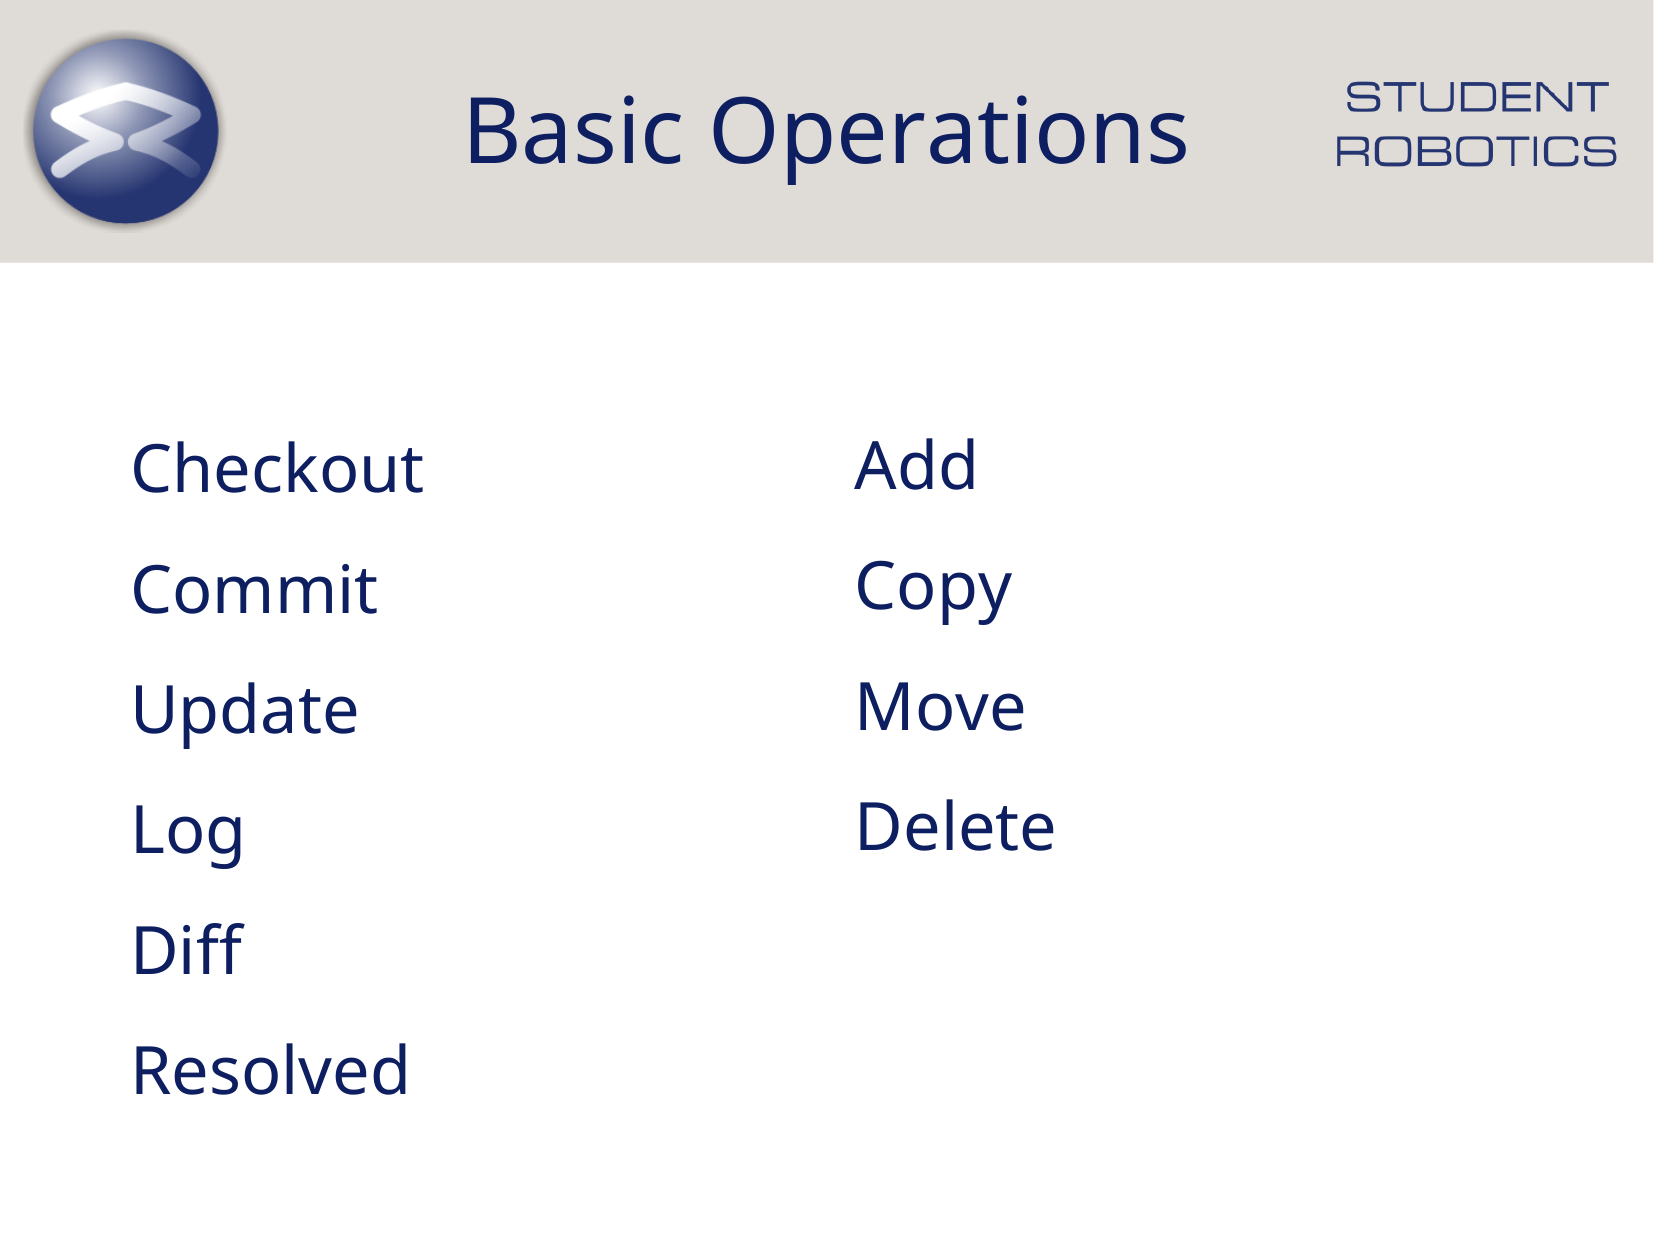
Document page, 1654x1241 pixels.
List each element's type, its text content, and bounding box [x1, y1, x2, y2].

list Add Copy Move Delete [837, 418, 1564, 1223]
list Checkout Commit Update Log Diff Resolved [112, 421, 839, 1241]
picture [9, 19, 82, 245]
title Basic Operations [82, 0, 1571, 257]
picture [1571, 68, 1633, 174]
